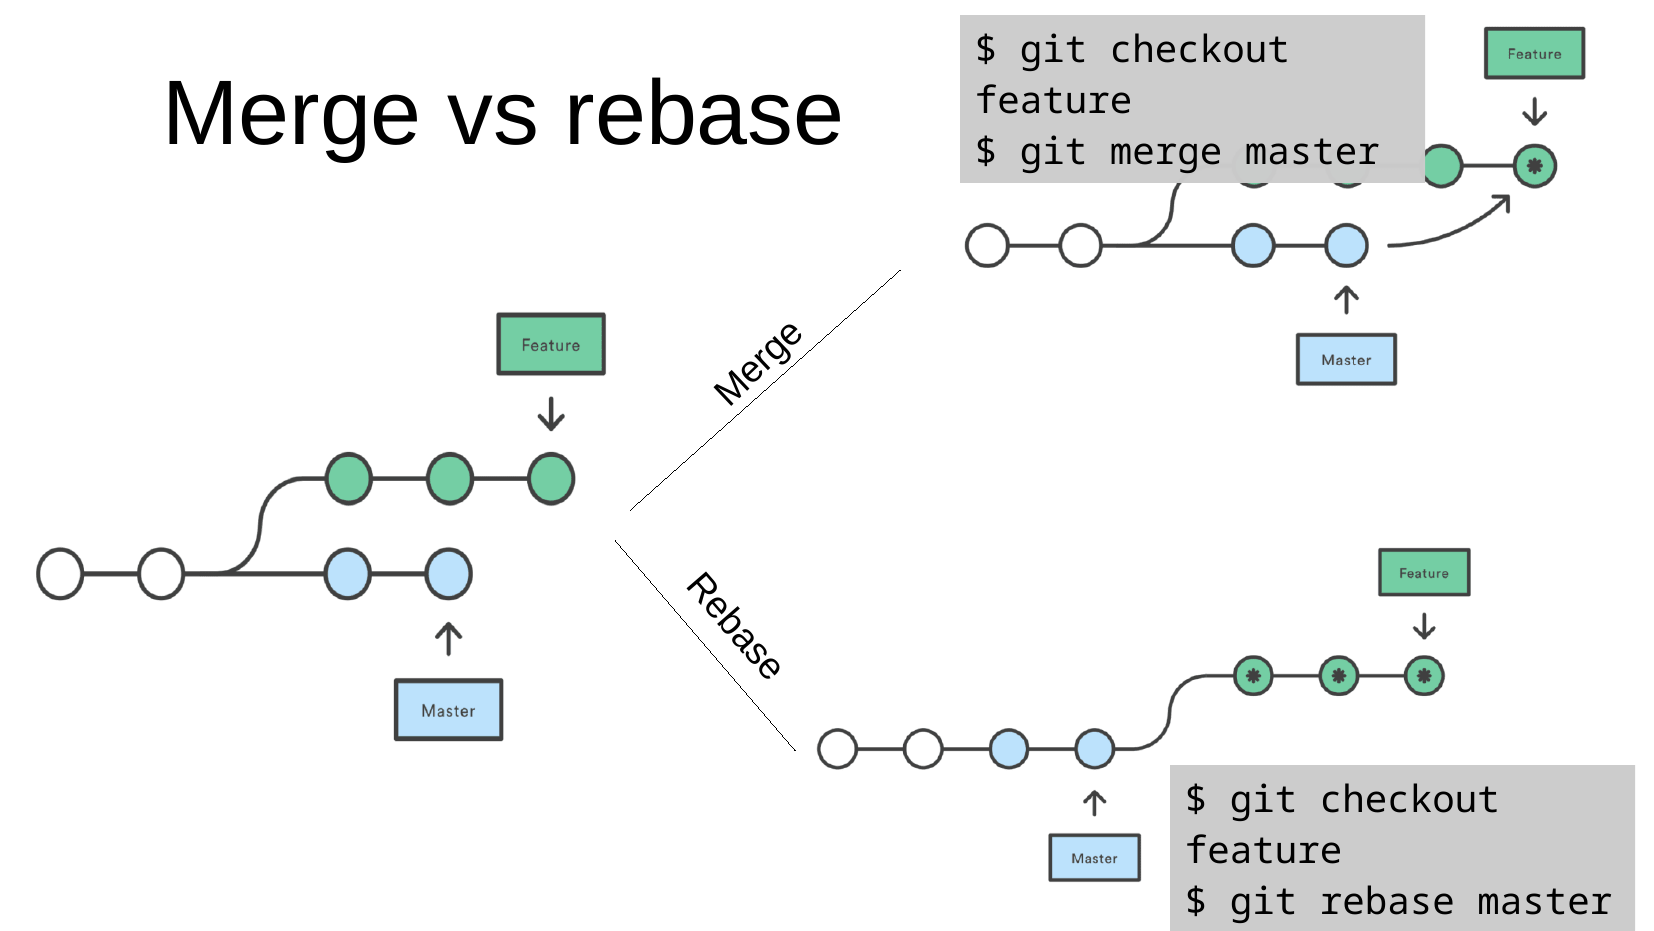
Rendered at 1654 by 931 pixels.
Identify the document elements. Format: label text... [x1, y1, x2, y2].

picture [7, 299, 616, 766]
text_box $ git checkout feature $ git merge master [960, 15, 1426, 130]
title Merge vs rebase [0, 34, 1249, 191]
text_box Rebase [663, 548, 811, 706]
text_box Merge [690, 285, 838, 430]
text_box $ git checkout feature $ git rebase master [1170, 765, 1636, 880]
picture [913, 14, 1606, 406]
picture [780, 539, 1482, 896]
